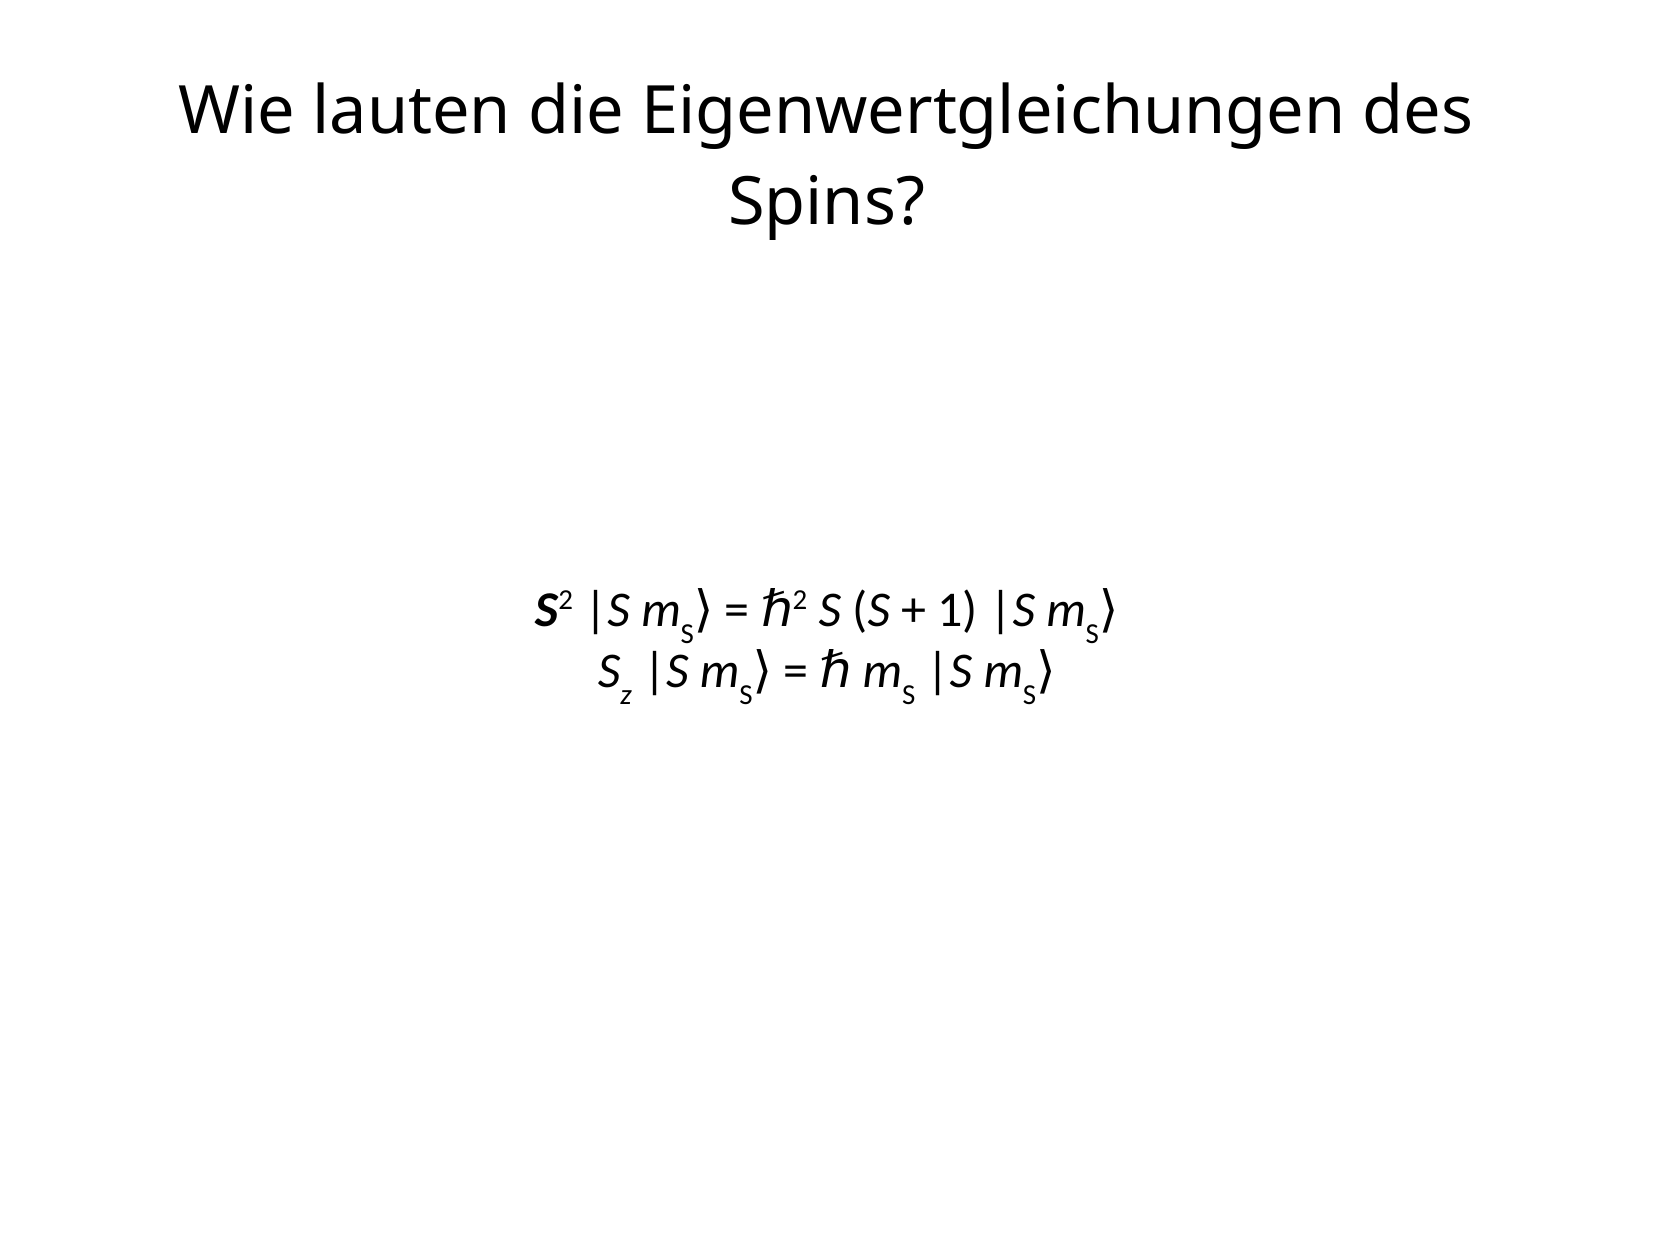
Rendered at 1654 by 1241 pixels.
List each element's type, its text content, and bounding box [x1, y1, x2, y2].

subtitle S2 |S mS⟩ = ℏ2 S (S + 1) |S mS⟩ Sz |S mS⟩ = ℏ mS |S mS⟩ [82, 290, 1571, 1010]
title Wie lauten die Eigenwertgleichungen des Spins? [82, 49, 1571, 257]
